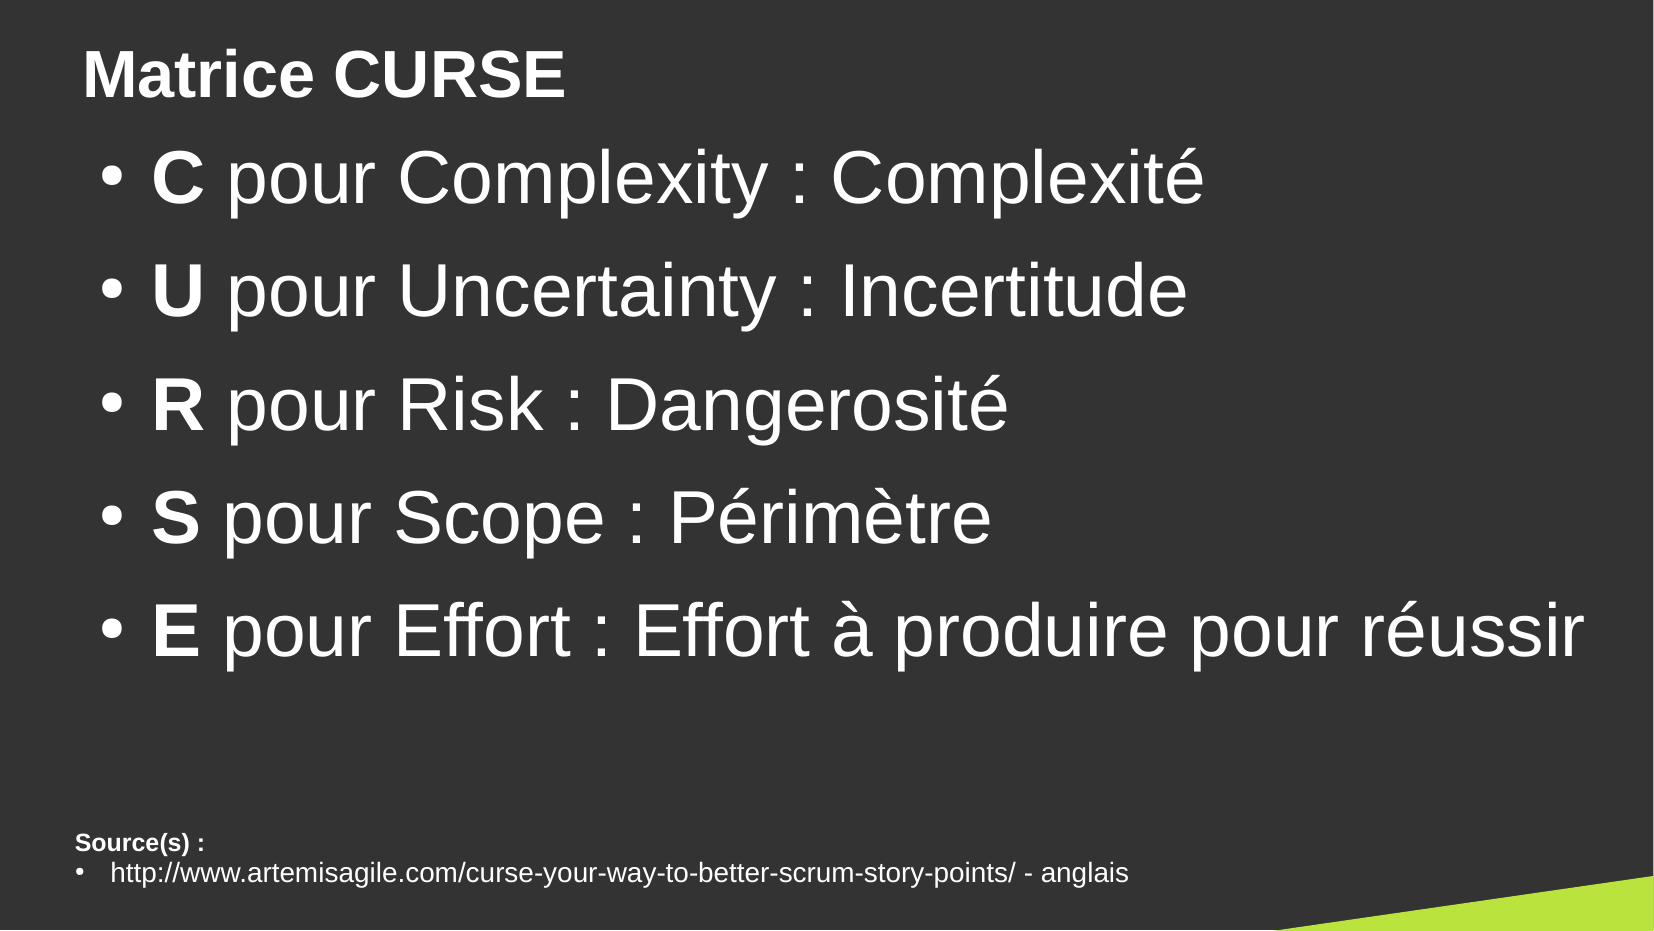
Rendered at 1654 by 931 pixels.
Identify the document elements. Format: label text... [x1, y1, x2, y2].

text_box [1271, 875, 1654, 931]
title Matrice CURSE [82, 37, 1571, 122]
list C pour Complexity : Complexité U pour Uncertainty : Incertitude R pour Risk : Dangerosité S pour Scope : Périmètre E pour Effort : Effort à produire pour réussir [80, 135, 1620, 697]
text_box Source(s) : http://www.artemisagile.com/curse-your-way-to-better-scrum-story-points/ - anglais [60, 821, 1546, 921]
